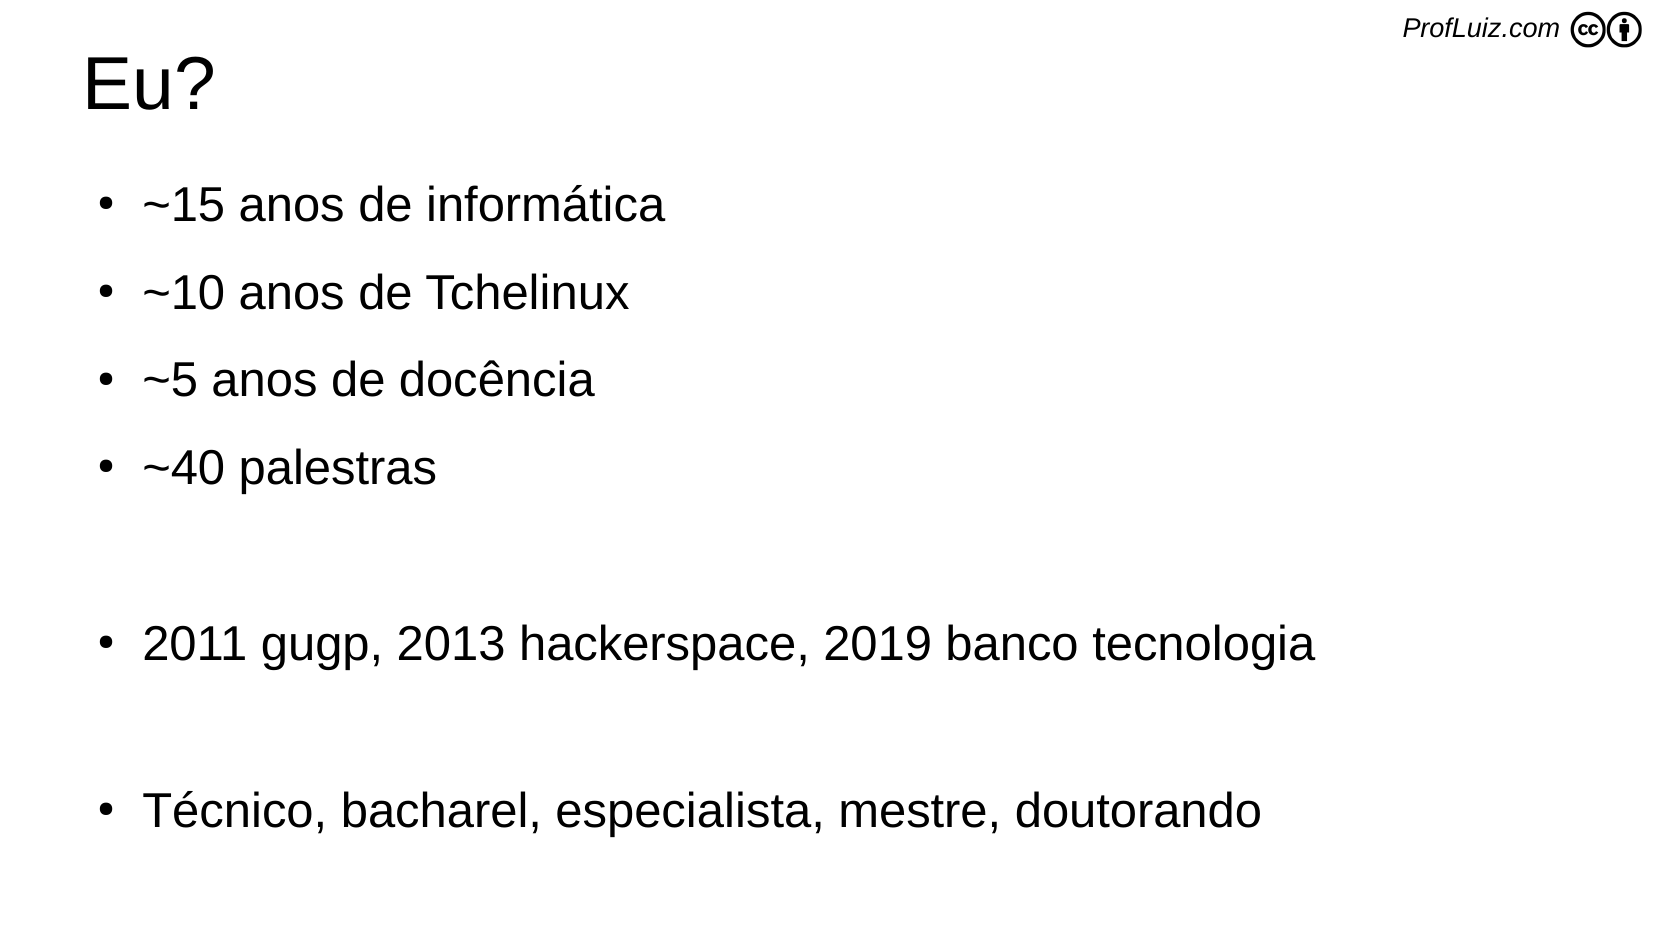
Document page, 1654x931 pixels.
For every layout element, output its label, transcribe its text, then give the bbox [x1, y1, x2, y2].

picture [1570, 11, 1642, 48]
list ~15 anos de informática ~10 anos de Tchelinux ~5 anos de docência ~40 palestras 2011 gugp, 2013 hackerspace, 2019 banco tecnologia Técnico, bacharel, especialista, mestre, doutorando [82, 177, 1571, 839]
title Eu? [82, 37, 1571, 130]
